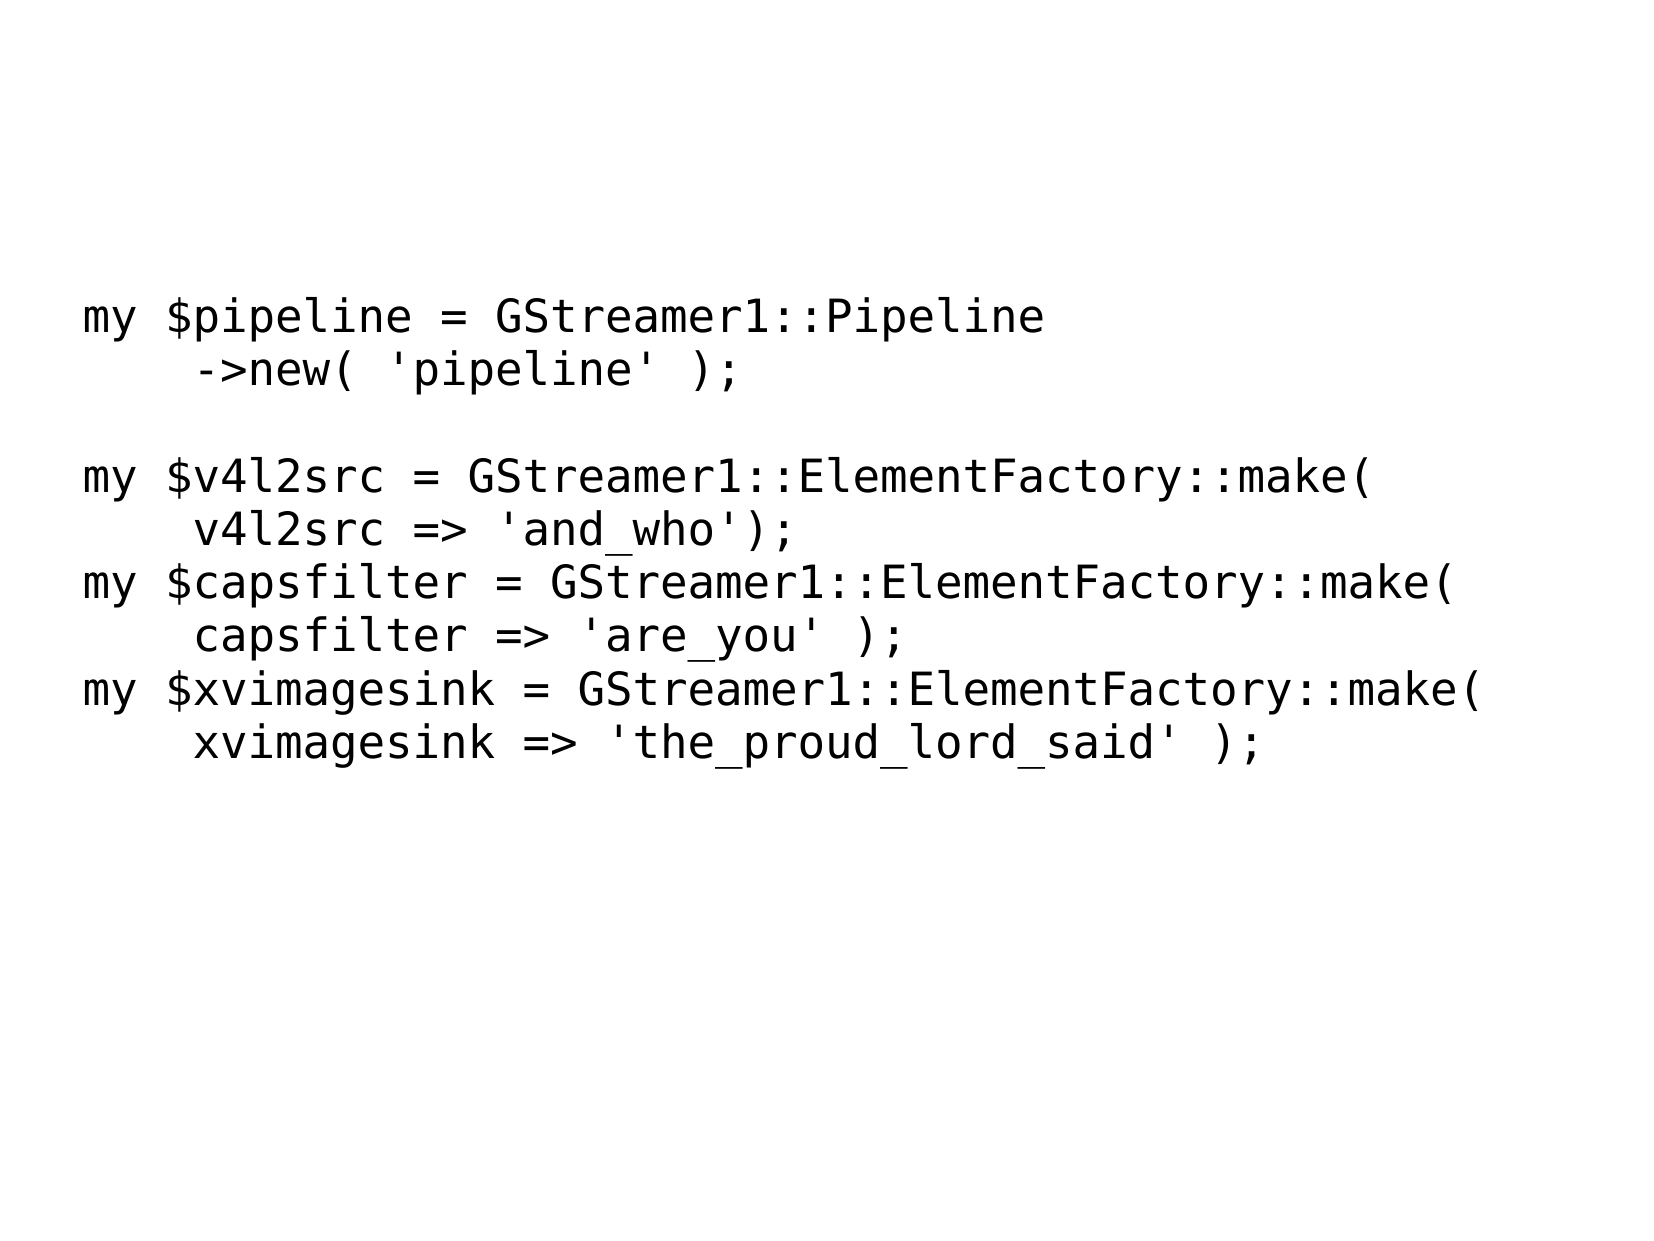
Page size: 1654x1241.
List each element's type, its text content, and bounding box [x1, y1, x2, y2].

subtitle my $pipeline = GStreamer1::Pipeline ->new( 'pipeline' ); my $v4l2src = GStreamer1::ElementFactory::make( v4l2src => 'and_who'); my $capsfilter = GStreamer1::ElementFactory::make( capsfilter => 'are_you' ); my $xvimagesink = GStreamer1::ElementFactory::make( xvimagesink => 'the_proud_lord_said' ); [82, 49, 1571, 1010]
